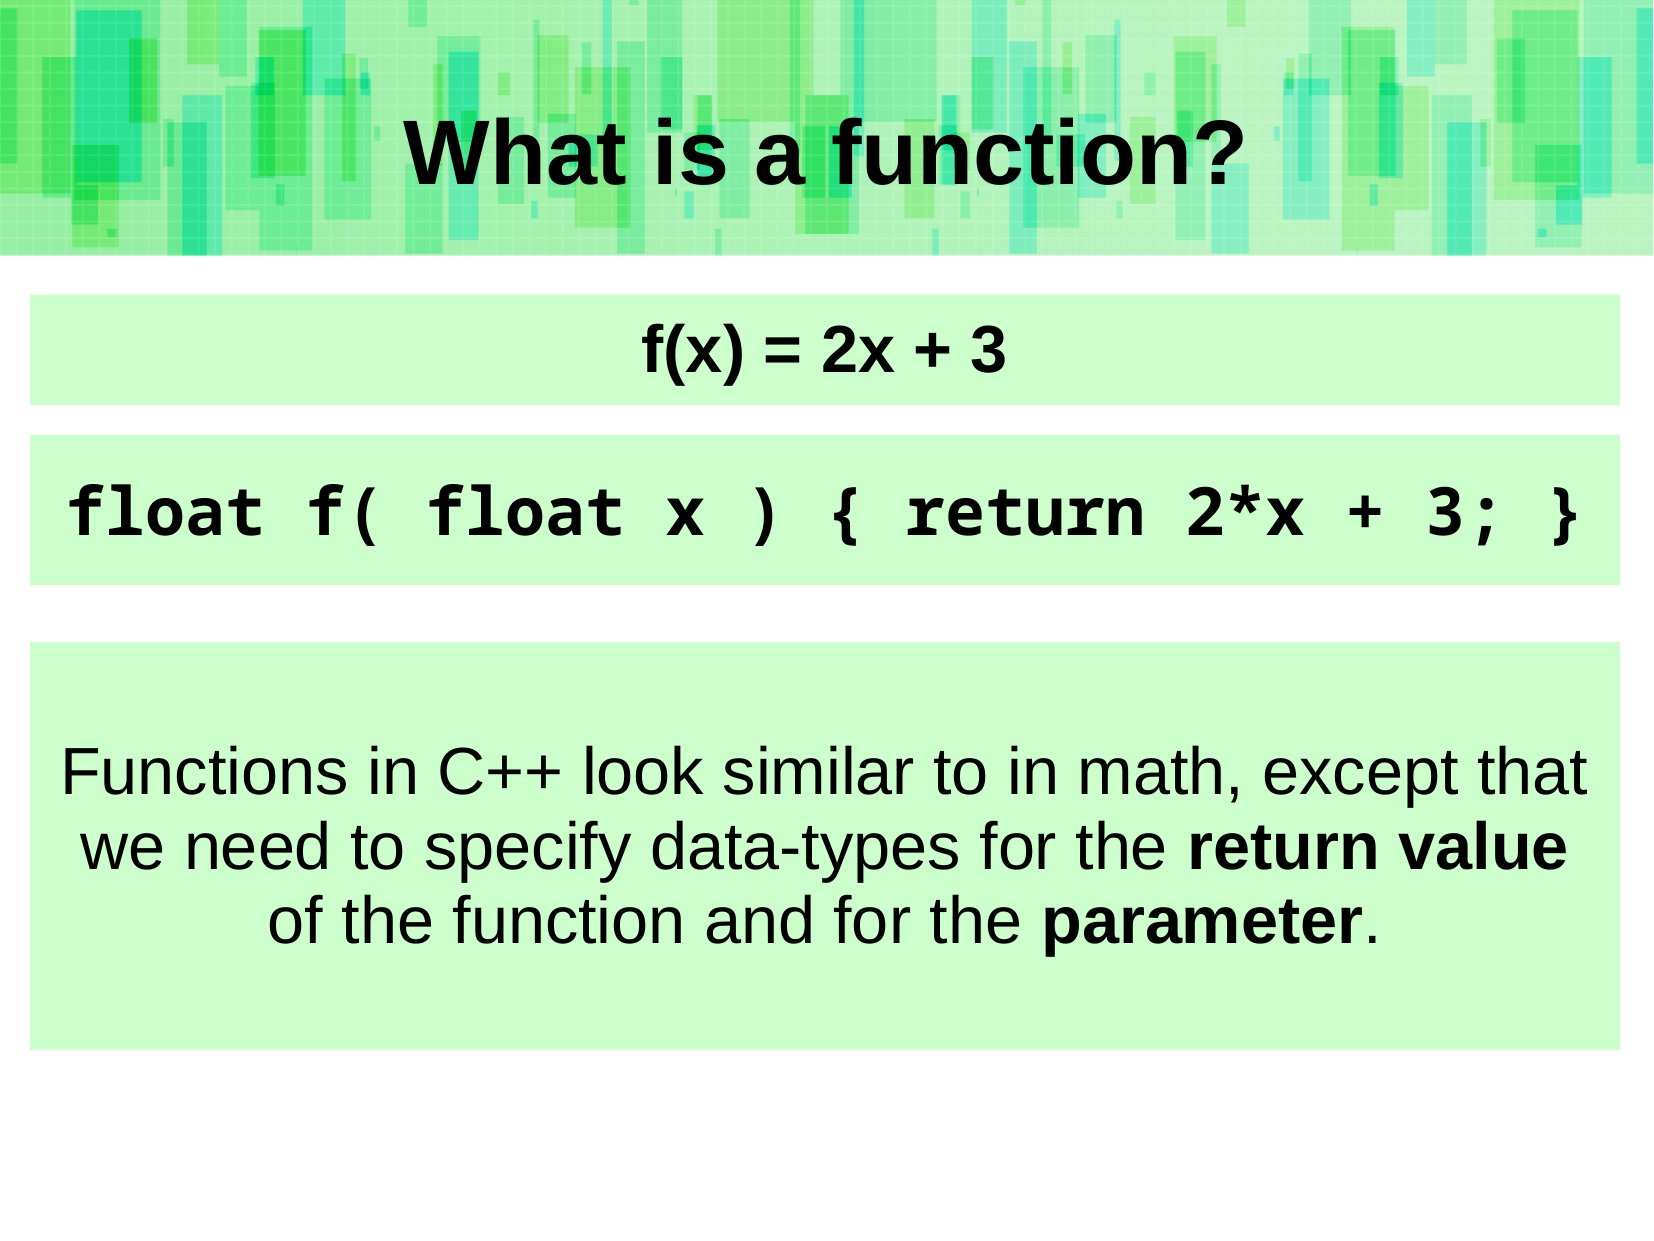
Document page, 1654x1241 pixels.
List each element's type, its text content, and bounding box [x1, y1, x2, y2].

picture [0, 0, 1654, 1241]
text_box Functions in C++ look similar to in math, except that we need to specify data-types for the return value of the function and for the parameter. [30, 642, 1621, 1051]
text_box f(x) = 2x + 3 [30, 294, 1621, 406]
title What is a function? [82, 49, 1571, 257]
text_box float f( float x ) { return 2*x + 3; } [30, 435, 1621, 586]
